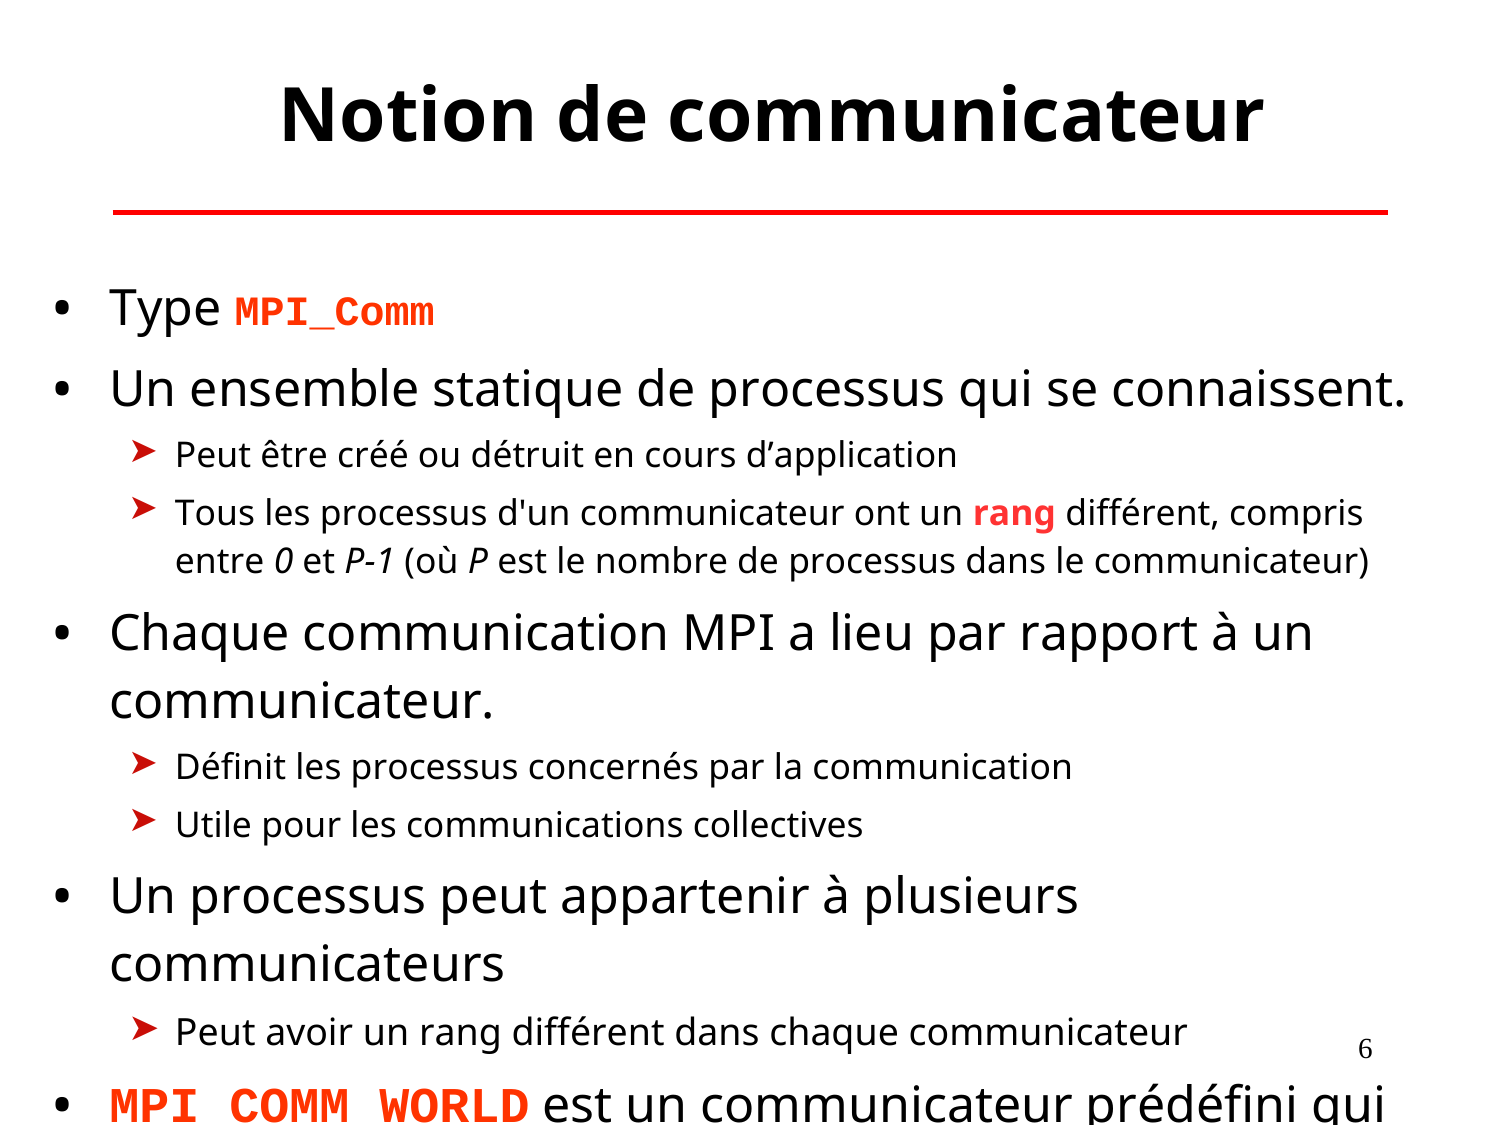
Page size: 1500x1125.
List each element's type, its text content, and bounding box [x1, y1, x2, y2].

list Type MPI_Comm Un ensemble statique de processus qui se connaissent. Peut être créé ou détruit en cours d’application Tous les processus d'un communicateur ont un rang différent, compris entre 0 et P-1 (où P est le nombre de processus dans le communicateur) Chaque communication MPI a lieu par rapport à un communicateur. Définit les processus concernés par la communication Utile pour les communications collectives Un processus peut appartenir à plusieurs communicateurs Peut avoir un rang différent dans chaque communicateur MPI_COMM_WORLD est un communicateur prédéfini qui contient tous les processus. [38, 237, 1445, 1034]
title Notion de communicateur [140, 41, 1405, 183]
